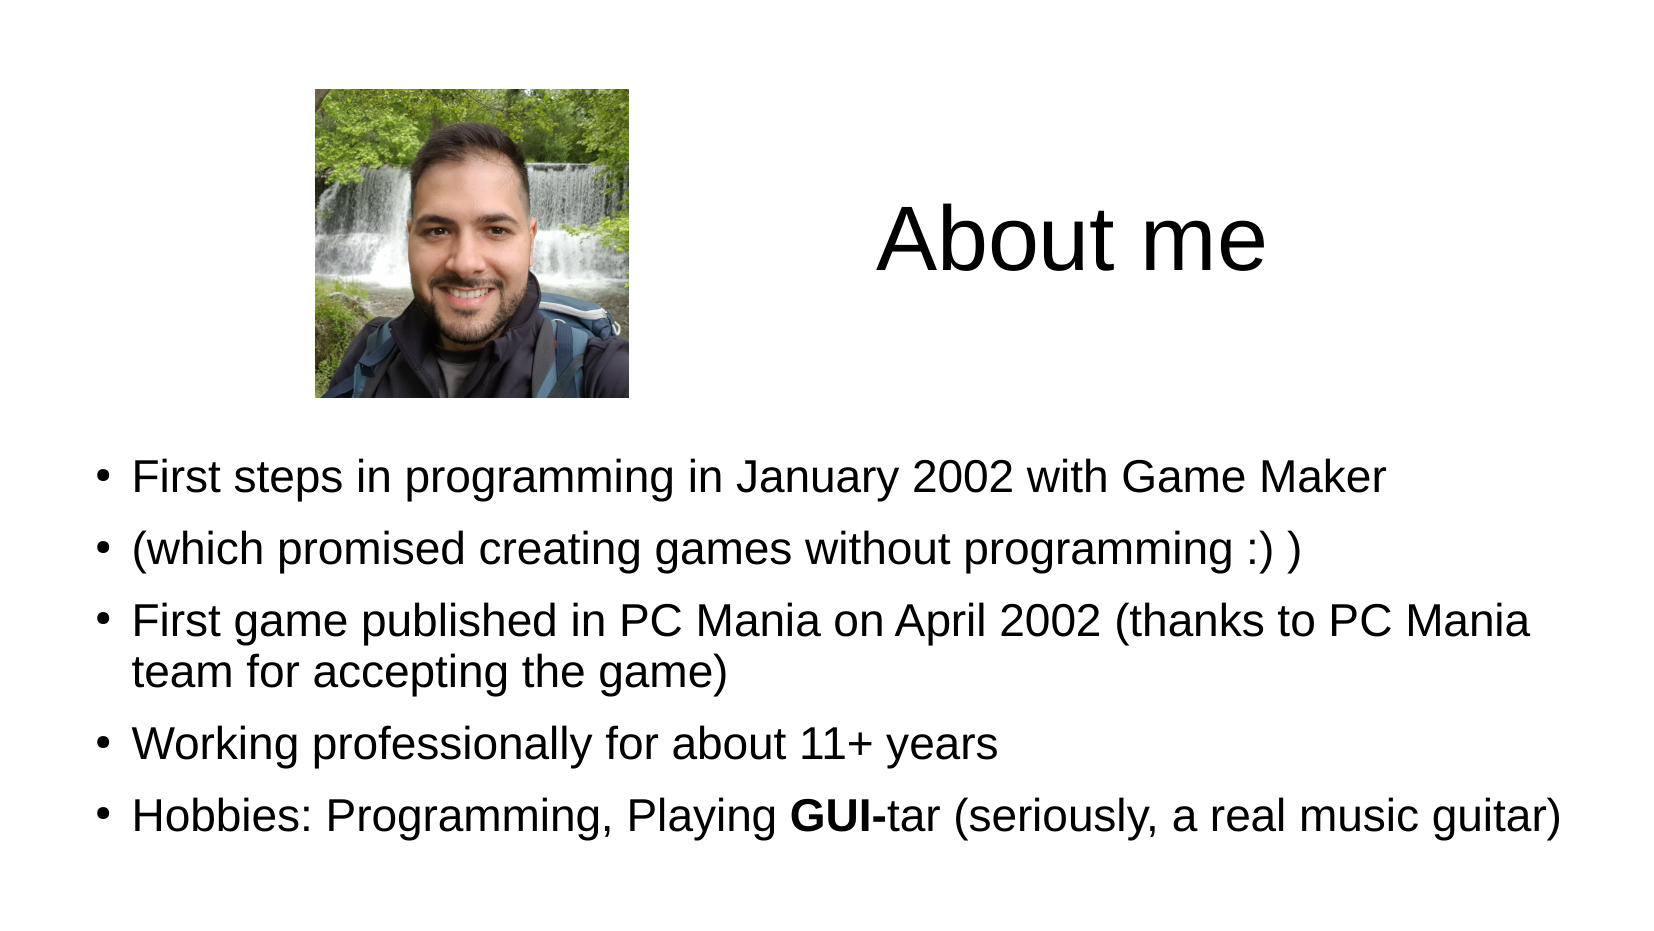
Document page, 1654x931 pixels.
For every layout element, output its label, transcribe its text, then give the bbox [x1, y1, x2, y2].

list First steps in programming in January 2002 with Game Maker (which promised creating games without programming :) ) First game published in PC Mania on April 2002 (thanks to PC Mania team for accepting the game) Working professionally for about 11+ years Hobbies: Programming, Playing GUI-tar (seriously, a real music guitar) [82, 450, 1571, 871]
title About me [705, 134, 1441, 343]
picture [315, 89, 629, 398]
